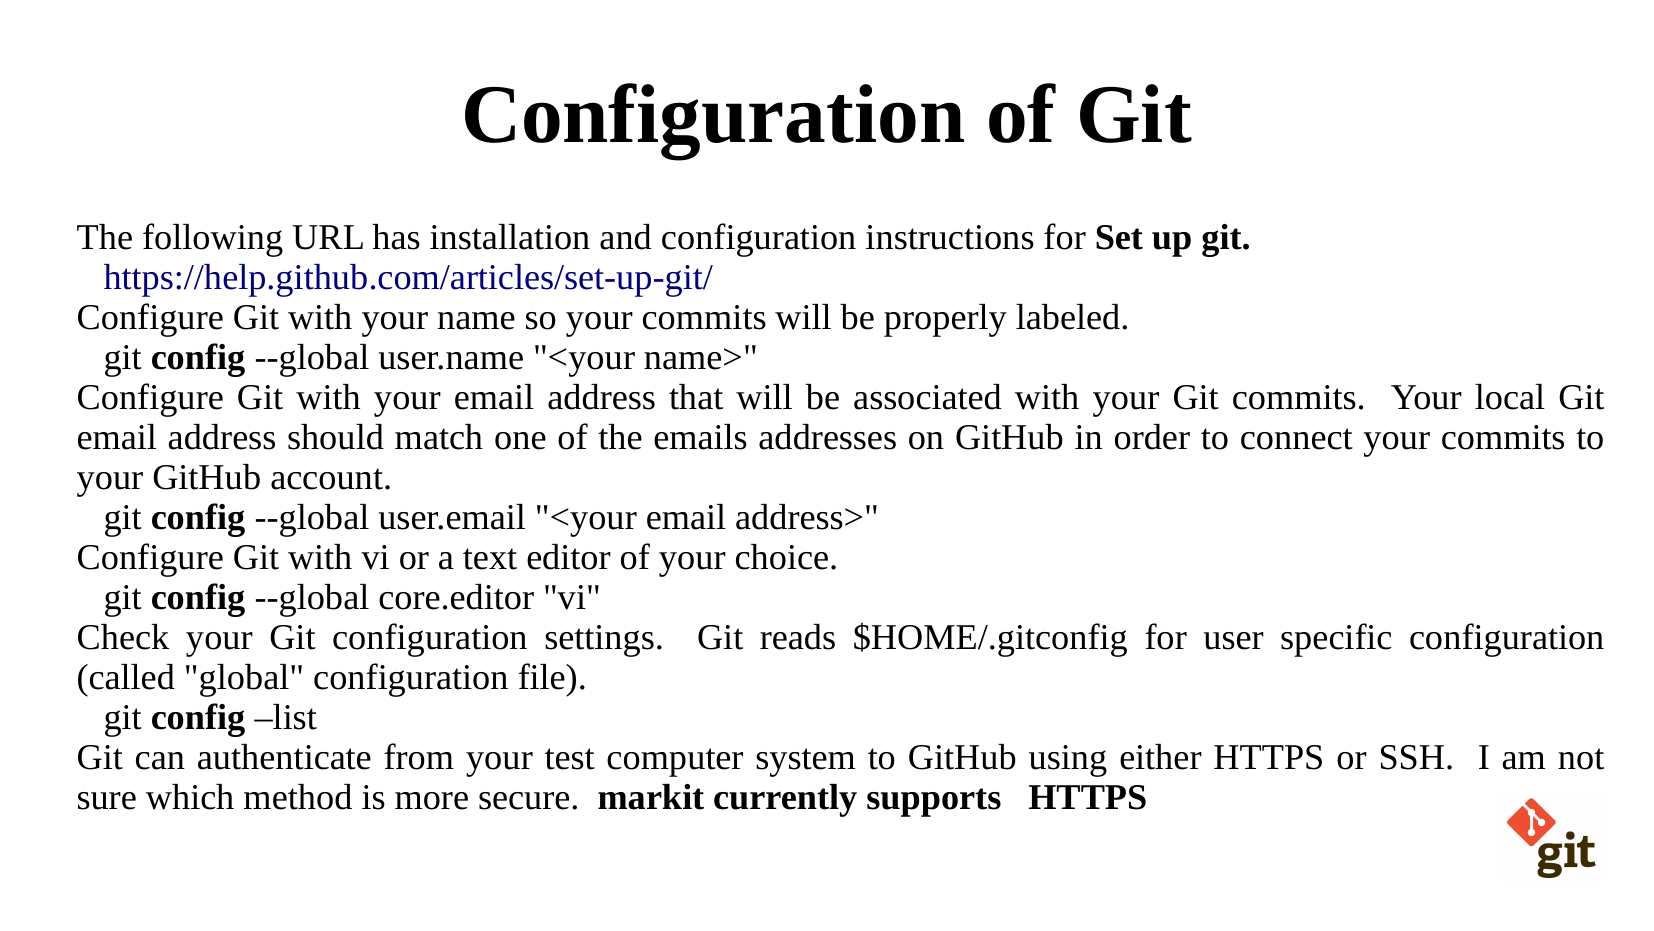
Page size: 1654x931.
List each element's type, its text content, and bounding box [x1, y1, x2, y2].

list The following URL has installation and configuration instructions for Set up git. https://help.github.com/articles/set-up-git/ Configure Git with your name so your commits will be properly labeled. git config --global user.name "<your name>" Configure Git with your email address that will be associated with your Git commits. Your local Git email address should match one of the emails addresses on GitHub in order to connect your commits to your GitHub account. git config --global user.email "<your email address>" Configure Git with vi or a text editor of your choice. git config --global core.editor "vi" Check your Git configuration settings. Git reads $HOME/.gitconfig for user specific configuration (called "global" configuration file). git config –list Git can authenticate from your test computer system to GitHub using either HTTPS or SSH. I am not sure which method is more secure. markit currently supports HTTPS [15, 217, 1606, 826]
title Configuration of Git [82, 37, 1571, 193]
picture [1497, 789, 1606, 886]
